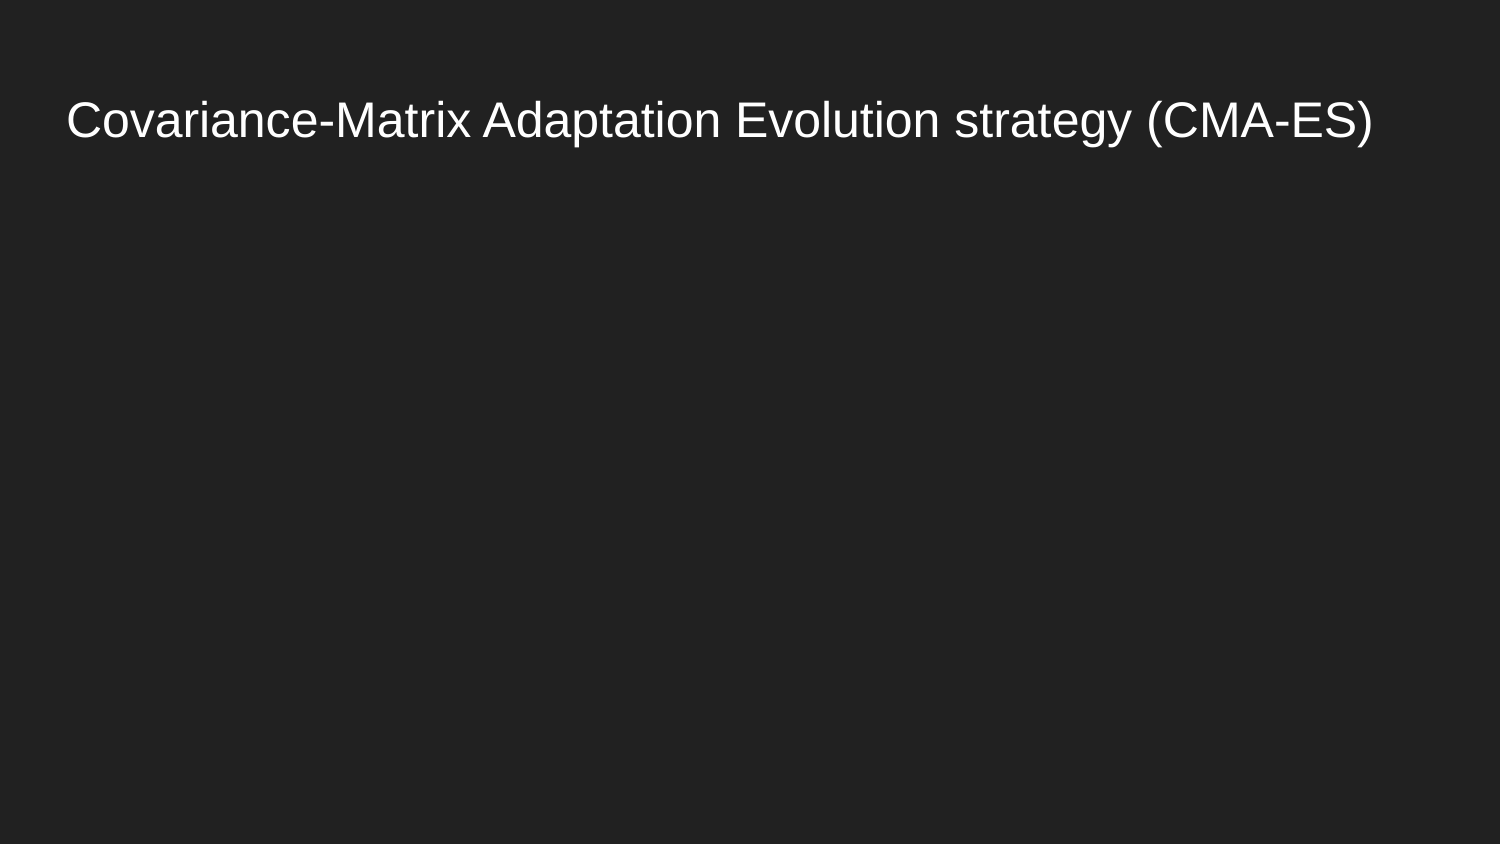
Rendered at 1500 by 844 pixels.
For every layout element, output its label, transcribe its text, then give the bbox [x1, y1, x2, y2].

title Covariance-Matrix Adaptation Evolution strategy (CMA-ES) [51, 72, 1449, 167]
